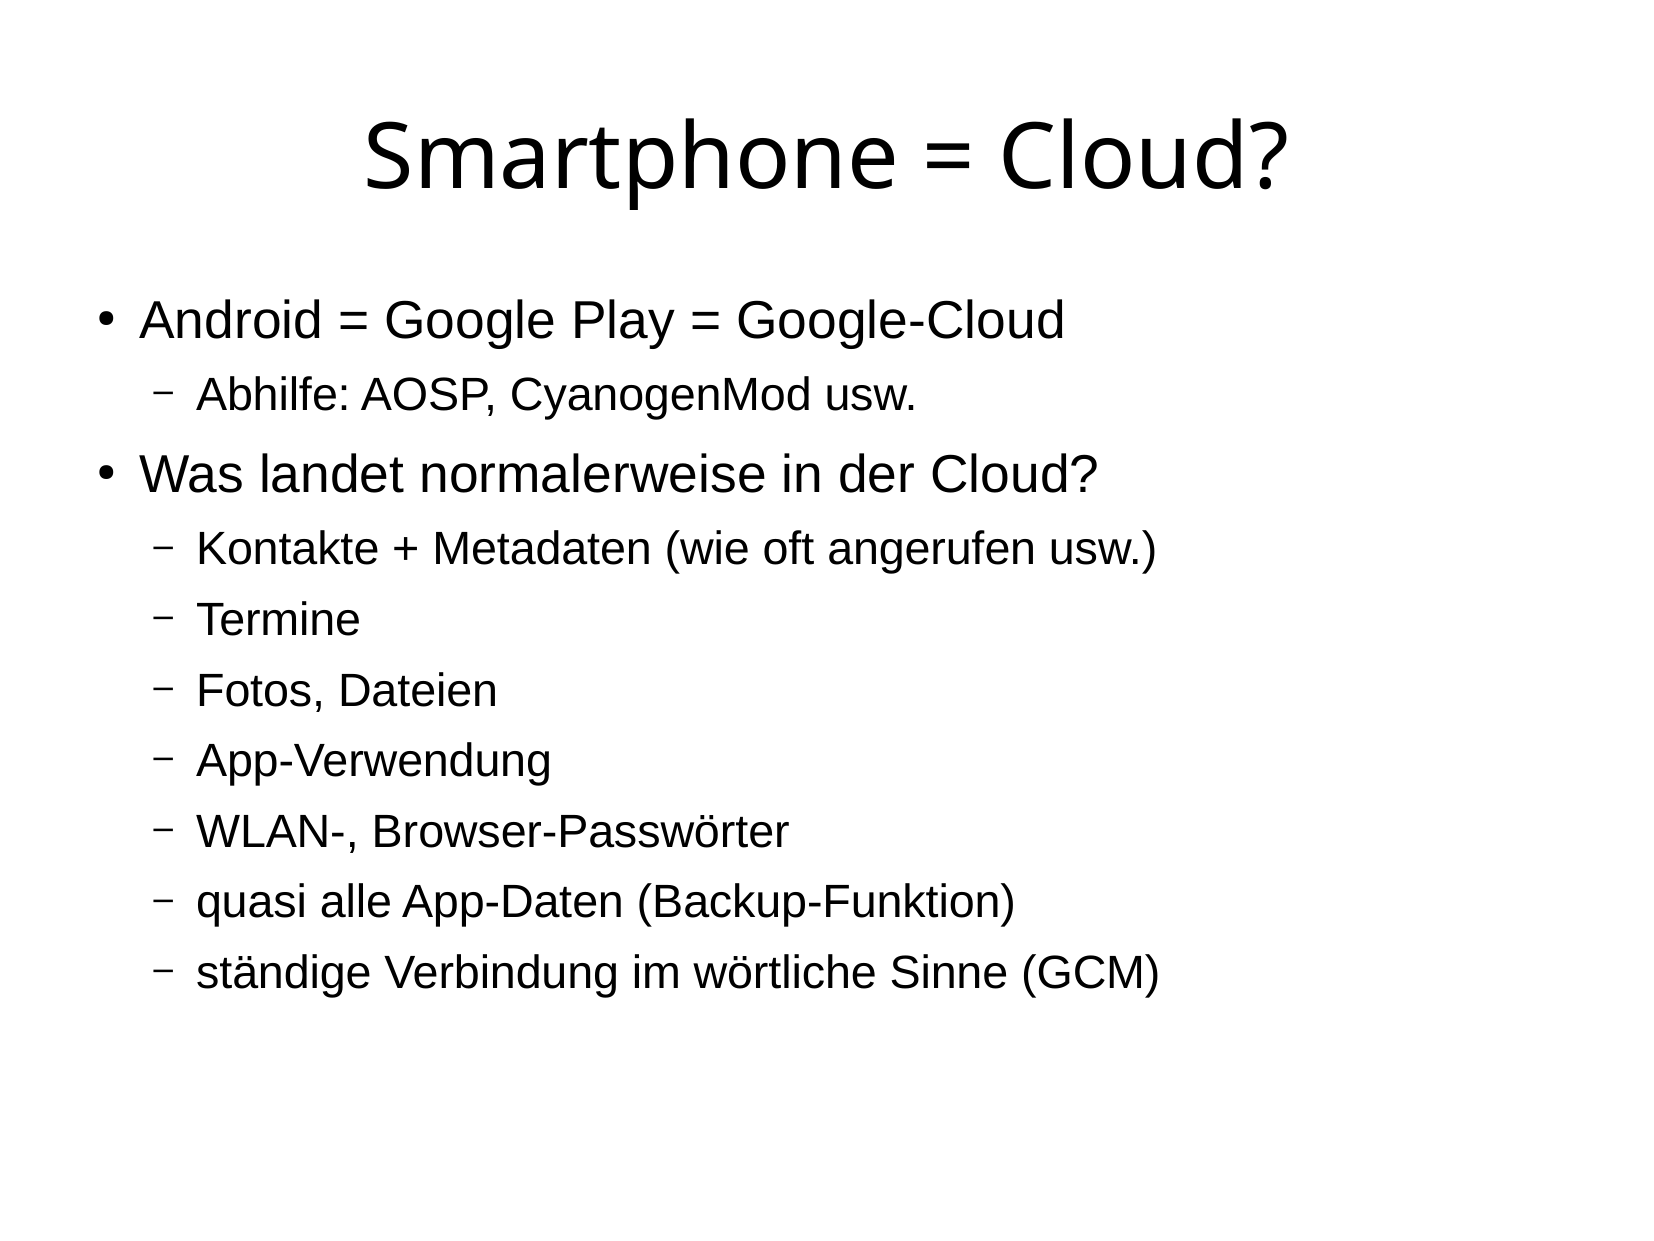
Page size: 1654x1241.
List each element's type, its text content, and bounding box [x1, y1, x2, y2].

title Smartphone = Cloud? [82, 49, 1571, 257]
list Android = Google Play = Google-Cloud Abhilfe: AOSP, CyanogenMod usw. Was landet normalerweise in der Cloud? Kontakte + Metadaten (wie oft angerufen usw.) Termine Fotos, Dateien App-Verwendung WLAN-, Browser-Passwörter quasi alle App-Daten (Backup-Funktion) ständige Verbindung im wörtliche Sinne (GCM) [82, 290, 1571, 1010]
